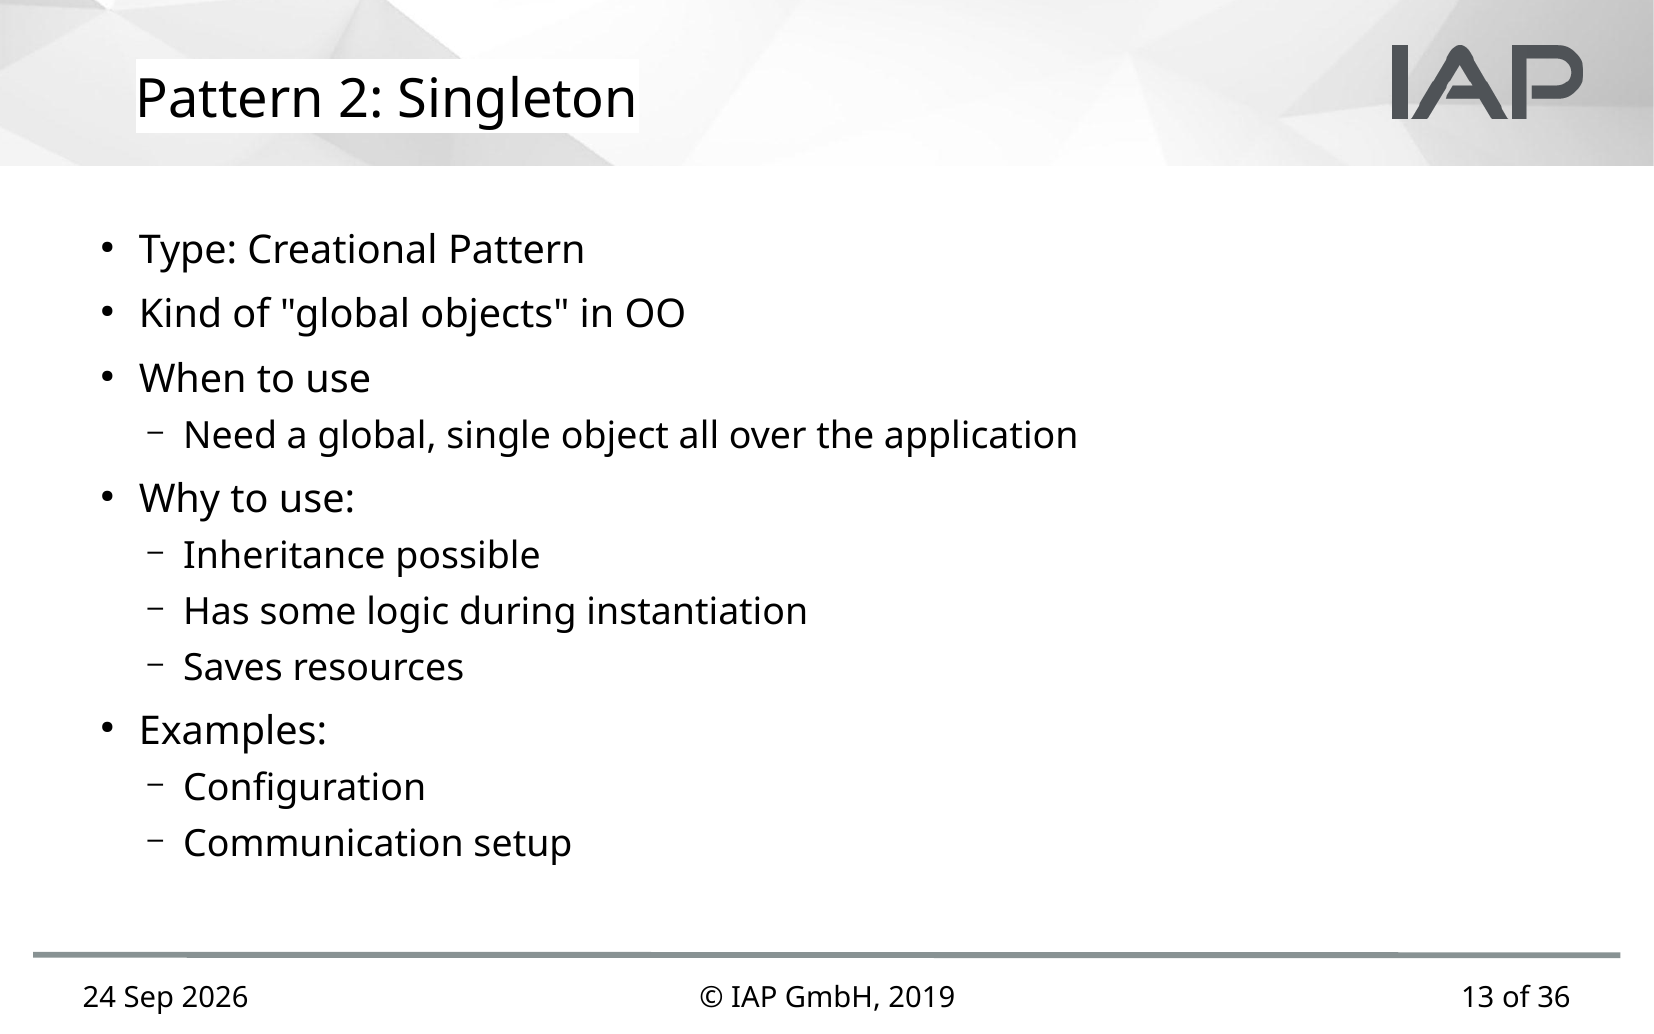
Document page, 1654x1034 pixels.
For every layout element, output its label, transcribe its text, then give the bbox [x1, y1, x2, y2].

title Pattern 2: Singleton [135, 41, 1264, 152]
picture [0, 0, 1654, 166]
list Type: Creational Pattern Kind of "global objects" in OO When to use Need a global, single object all over the application Why to use: Inheritance possible Has some logic during instantiation Saves resources Examples: Configuration Communication setup [82, 221, 1571, 916]
